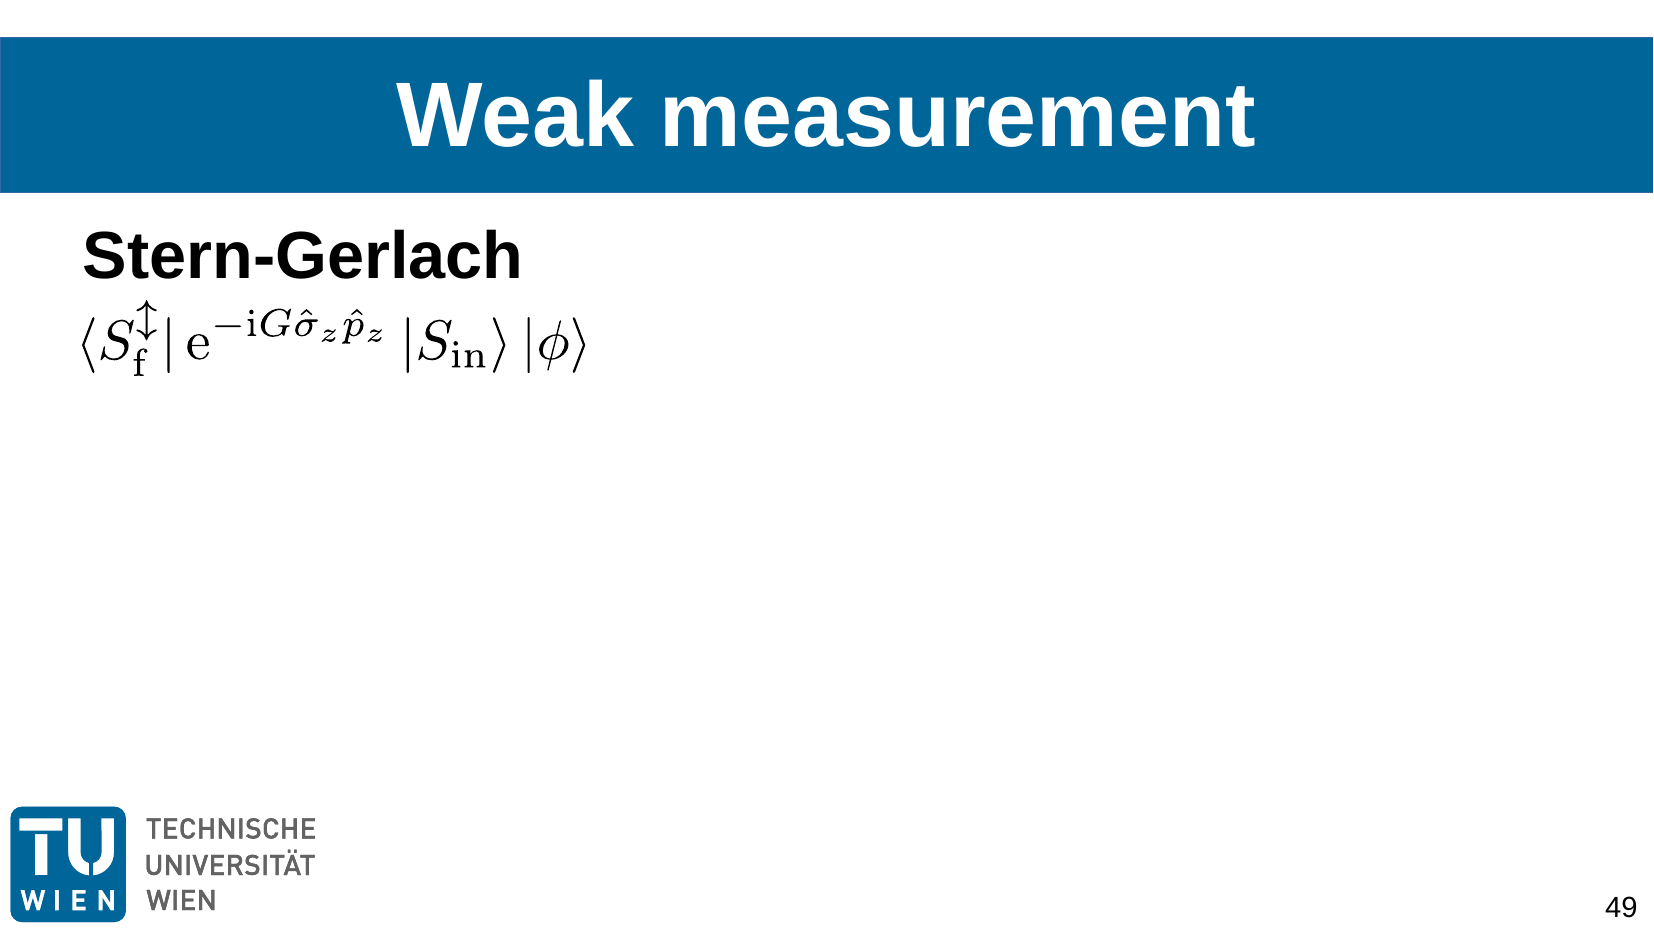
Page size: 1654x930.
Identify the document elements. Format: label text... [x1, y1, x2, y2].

title Weak measurement [0, 37, 1653, 193]
picture [75, 290, 600, 405]
list Stern-Gerlach [82, 217, 1571, 301]
